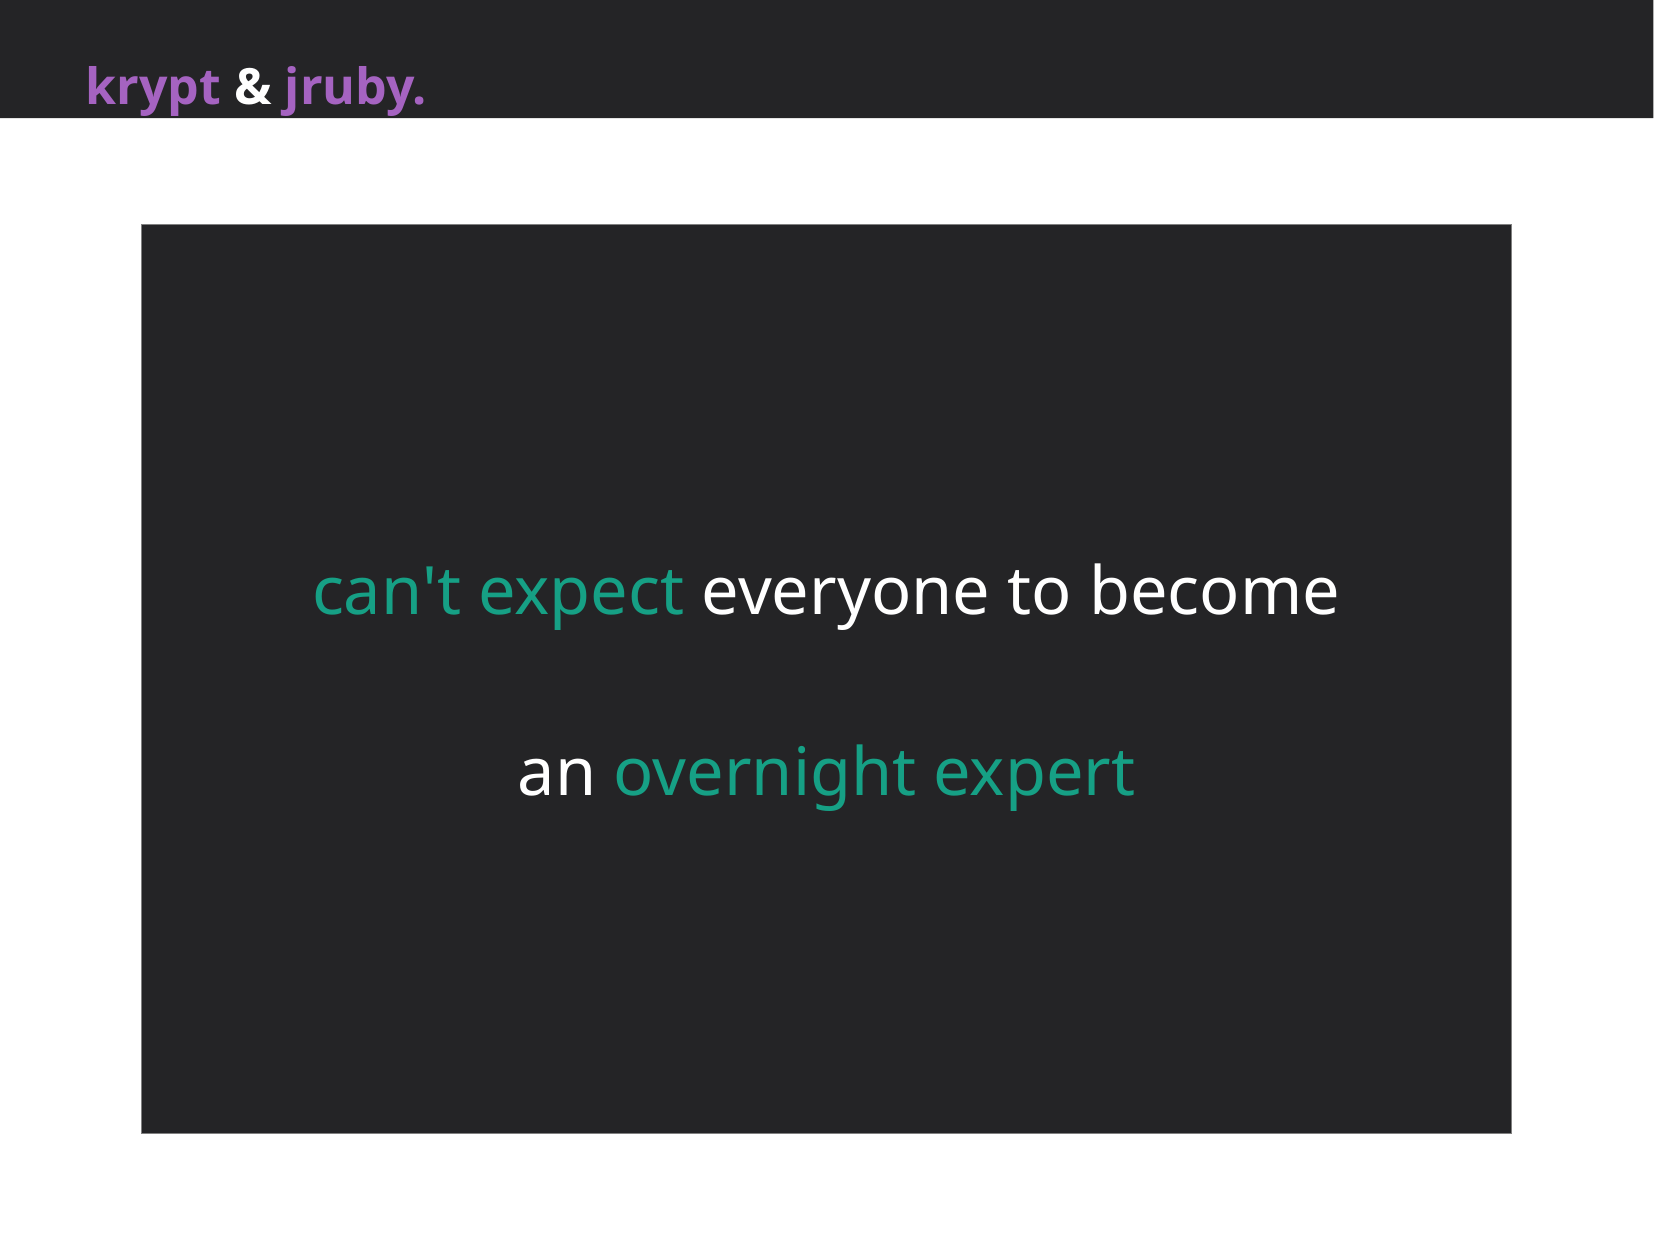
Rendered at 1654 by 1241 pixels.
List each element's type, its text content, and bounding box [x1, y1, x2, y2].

text_box [165, 531, 1441, 1087]
text_box can't expect everyone to become an overnight expert [141, 224, 1512, 1134]
text_box [0, 0, 1654, 119]
text_box krypt & jruby. [70, 43, 1359, 119]
